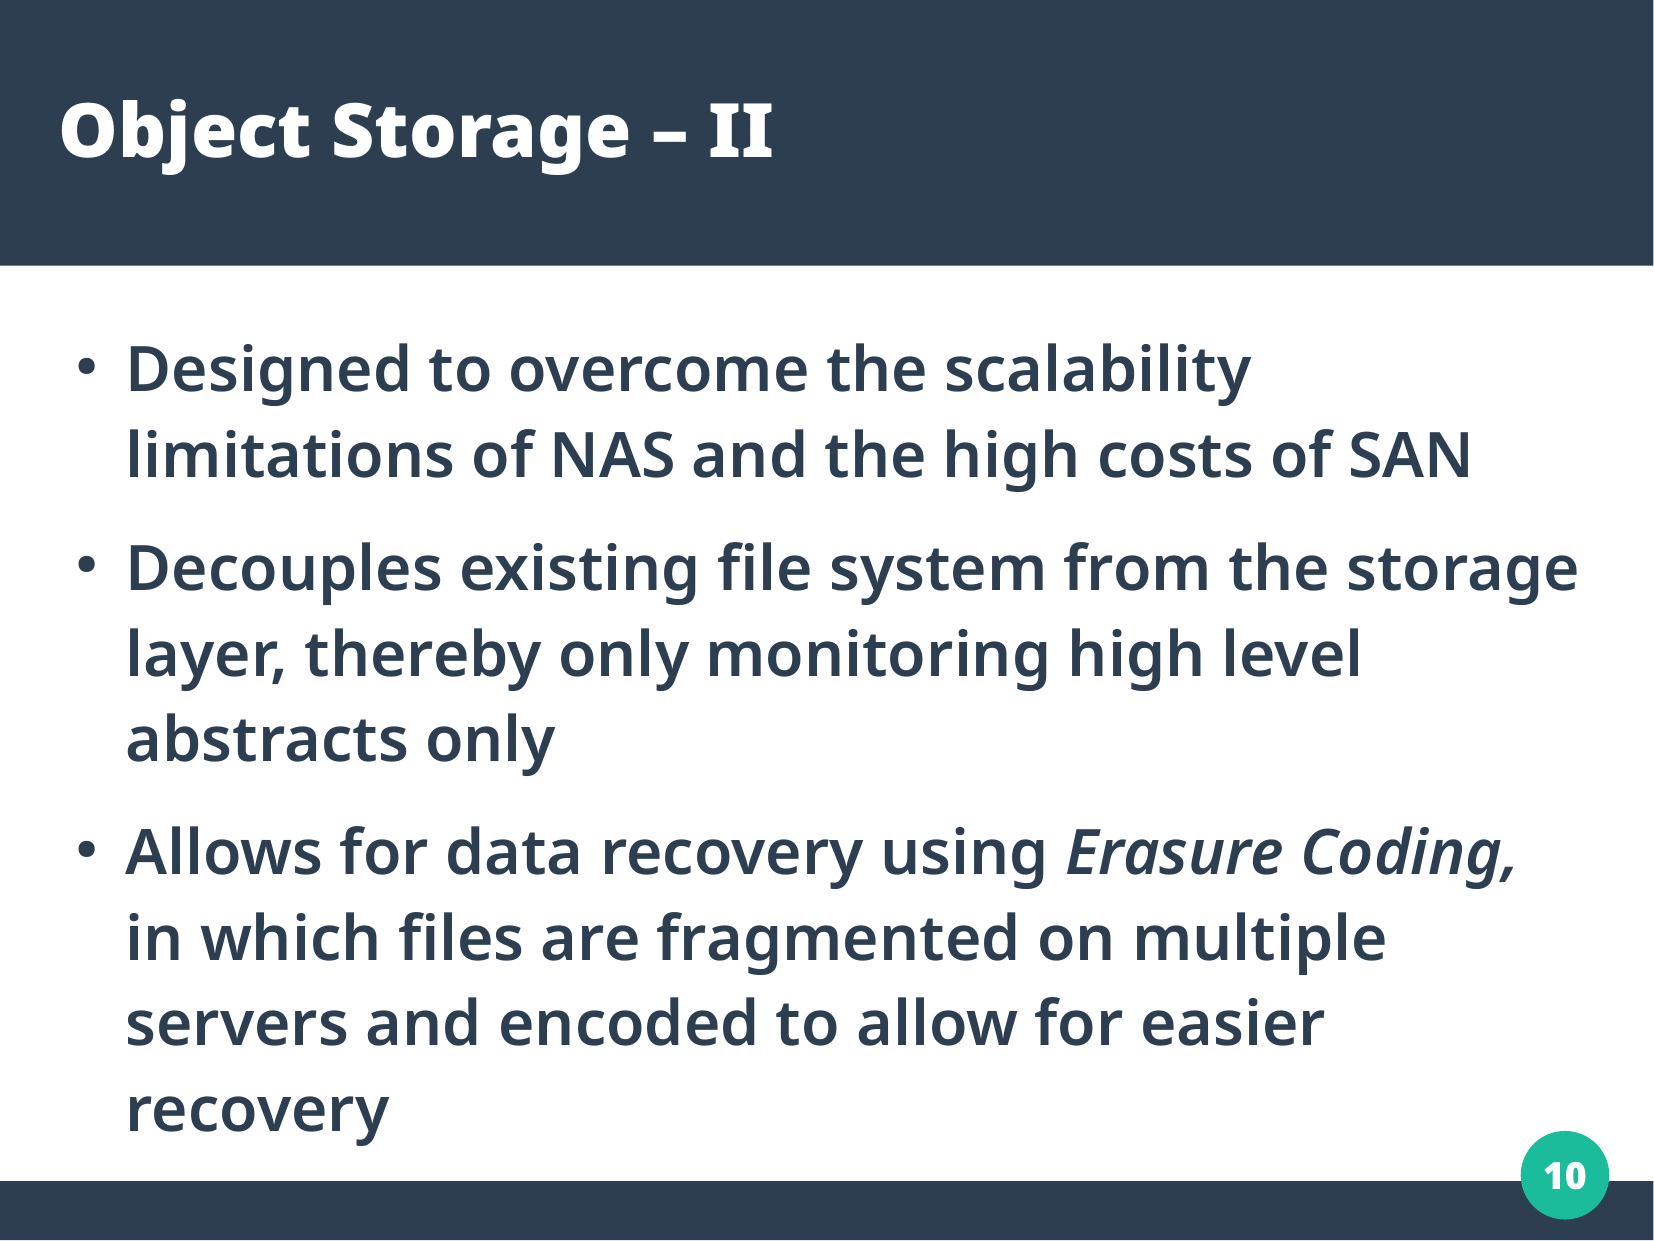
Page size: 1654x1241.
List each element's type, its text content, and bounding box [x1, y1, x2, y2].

list Designed to overcome the scalability limitations of NAS and the high costs of SAN Decouples existing file system from the storage layer, thereby only monitoring high level abstracts only Allows for data recovery using Erasure Coding, in which files are fragmented on multiple servers and encoded to allow for easier recovery [59, 324, 1595, 1152]
title Object Storage – II [59, 49, 1595, 207]
